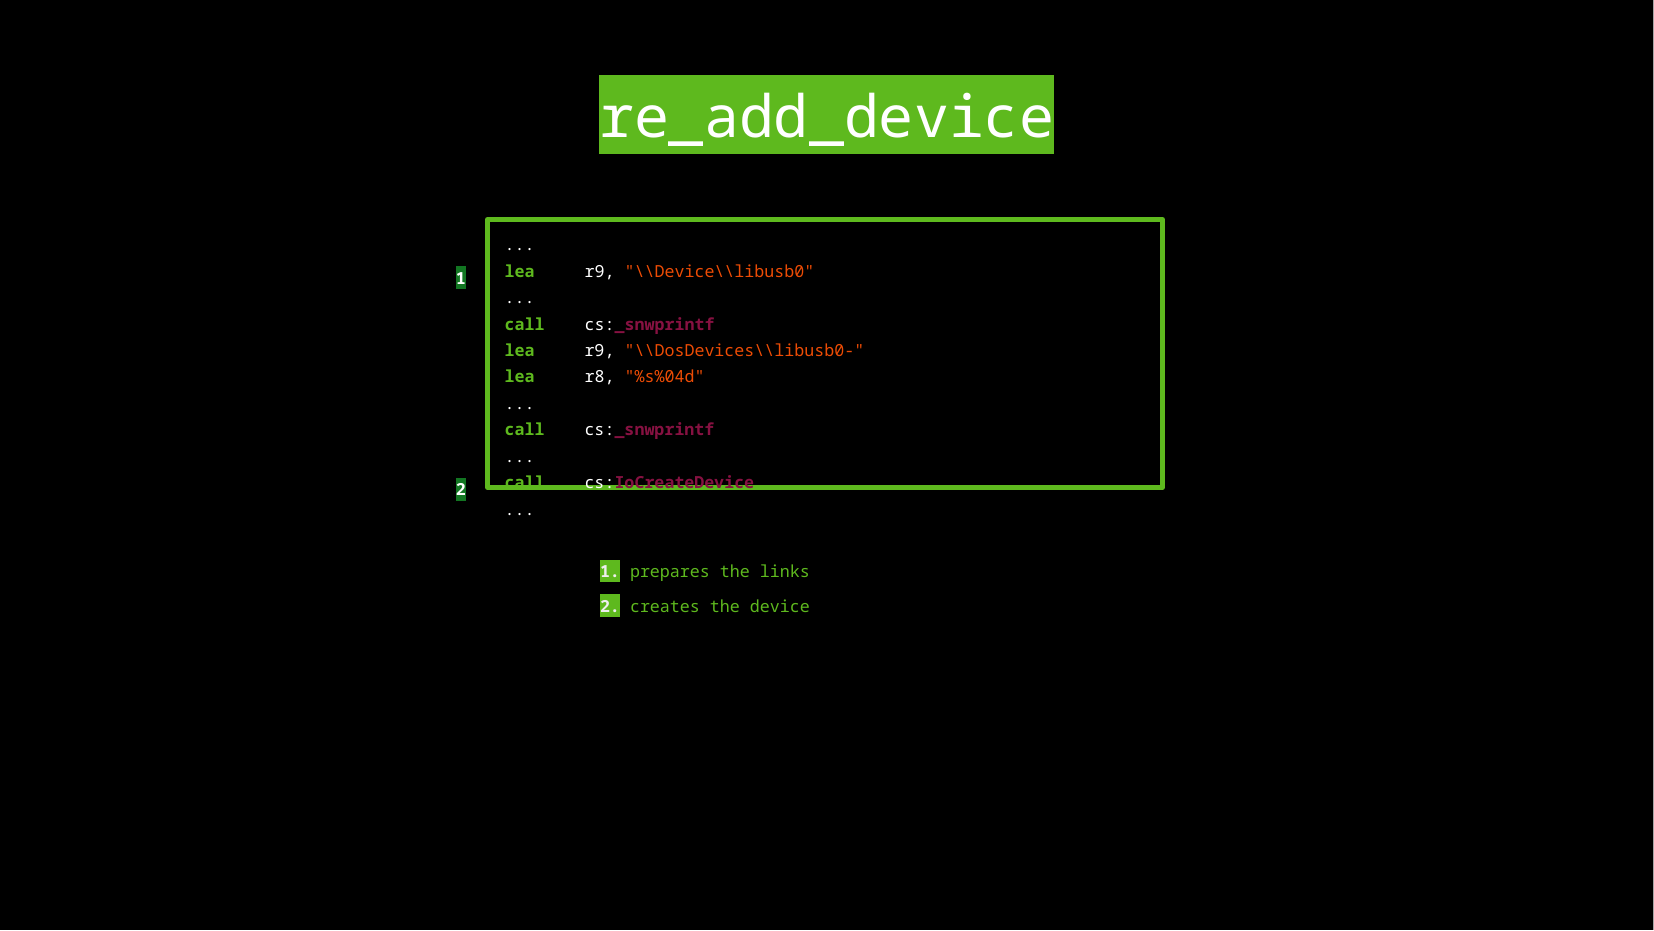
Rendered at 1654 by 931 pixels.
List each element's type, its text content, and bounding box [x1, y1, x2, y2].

text_box 1 2 [455, 213, 494, 439]
title re_add_device [82, 37, 1571, 193]
text_box ... lea r9, "\\Device\\libusb0" ... call cs:_snwprintf lea r9, "\\DosDevices\\libusb0-" lea r8, "%s%04d" ... call cs:_snwprintf ... call cs:IoCreateDevice ... [487, 219, 1163, 488]
text_box 1. prepares the links 2. creates the device [600, 525, 1051, 900]
